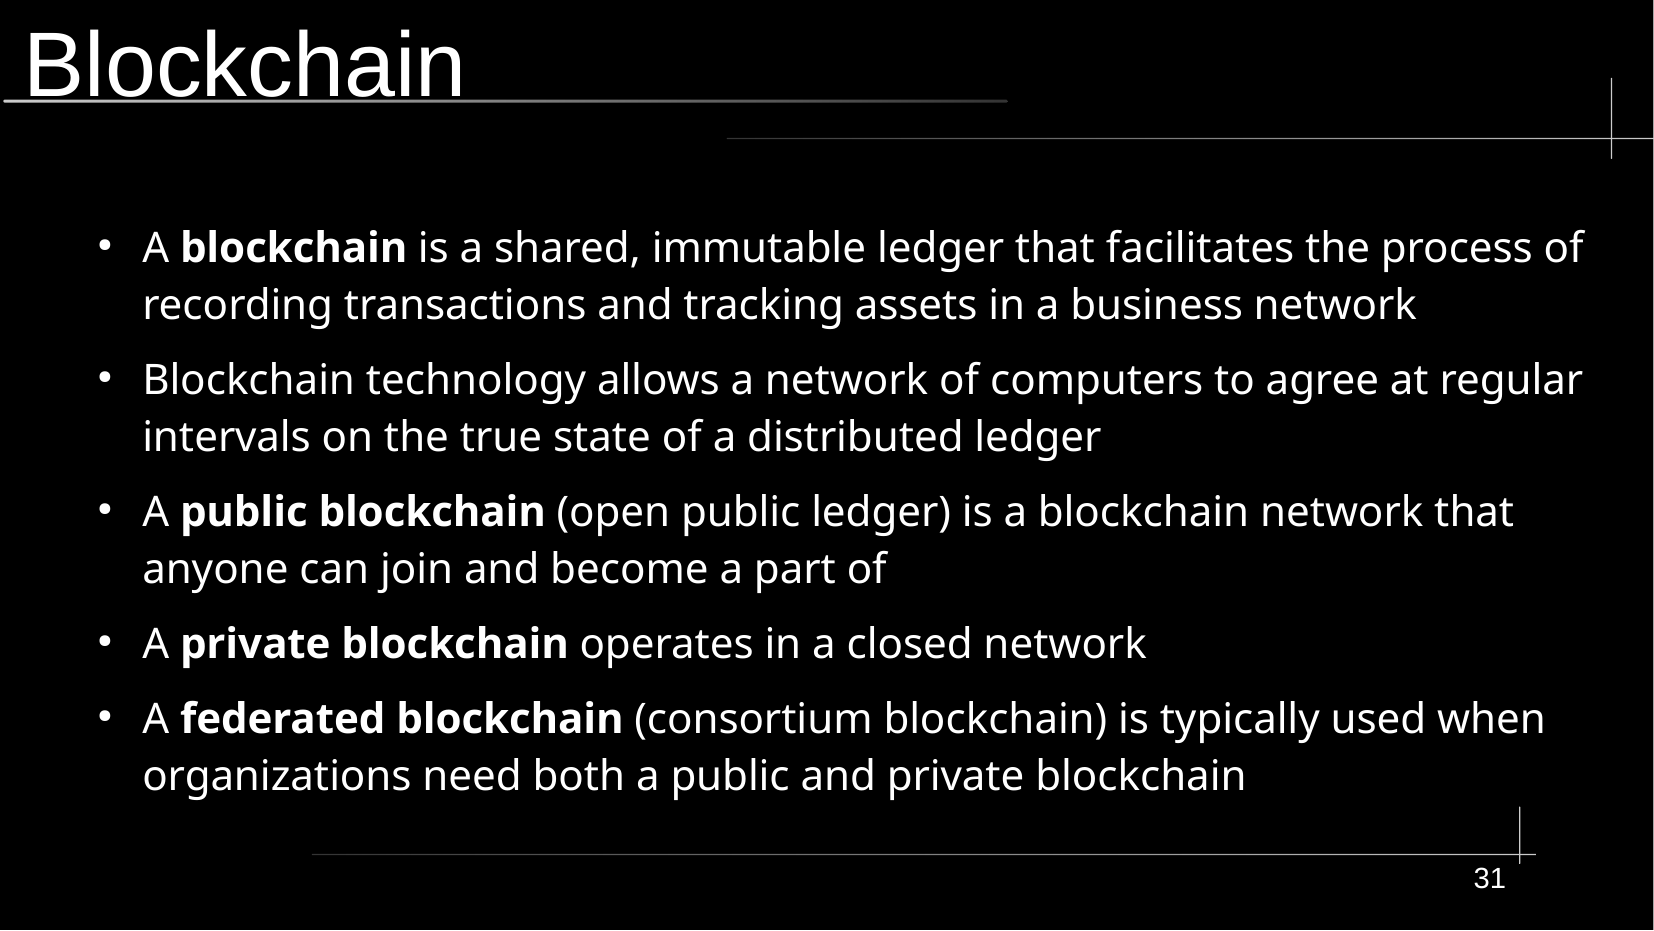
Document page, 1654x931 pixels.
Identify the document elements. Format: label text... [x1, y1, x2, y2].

title Blockchain [23, 11, 1589, 119]
list A blockchain is a shared, immutable ledger that facilitates the process of recording transactions and tracking assets in a business network Blockchain technology allows a network of computers to agree at regular intervals on the true state of a distributed ledger A public blockchain (open public ledger) is a blockchain network that anyone can join and become a part of A private blockchain operates in a closed network A federated blockchain (consortium blockchain) is typically used when organizations need both a public and private blockchain [82, 217, 1592, 811]
